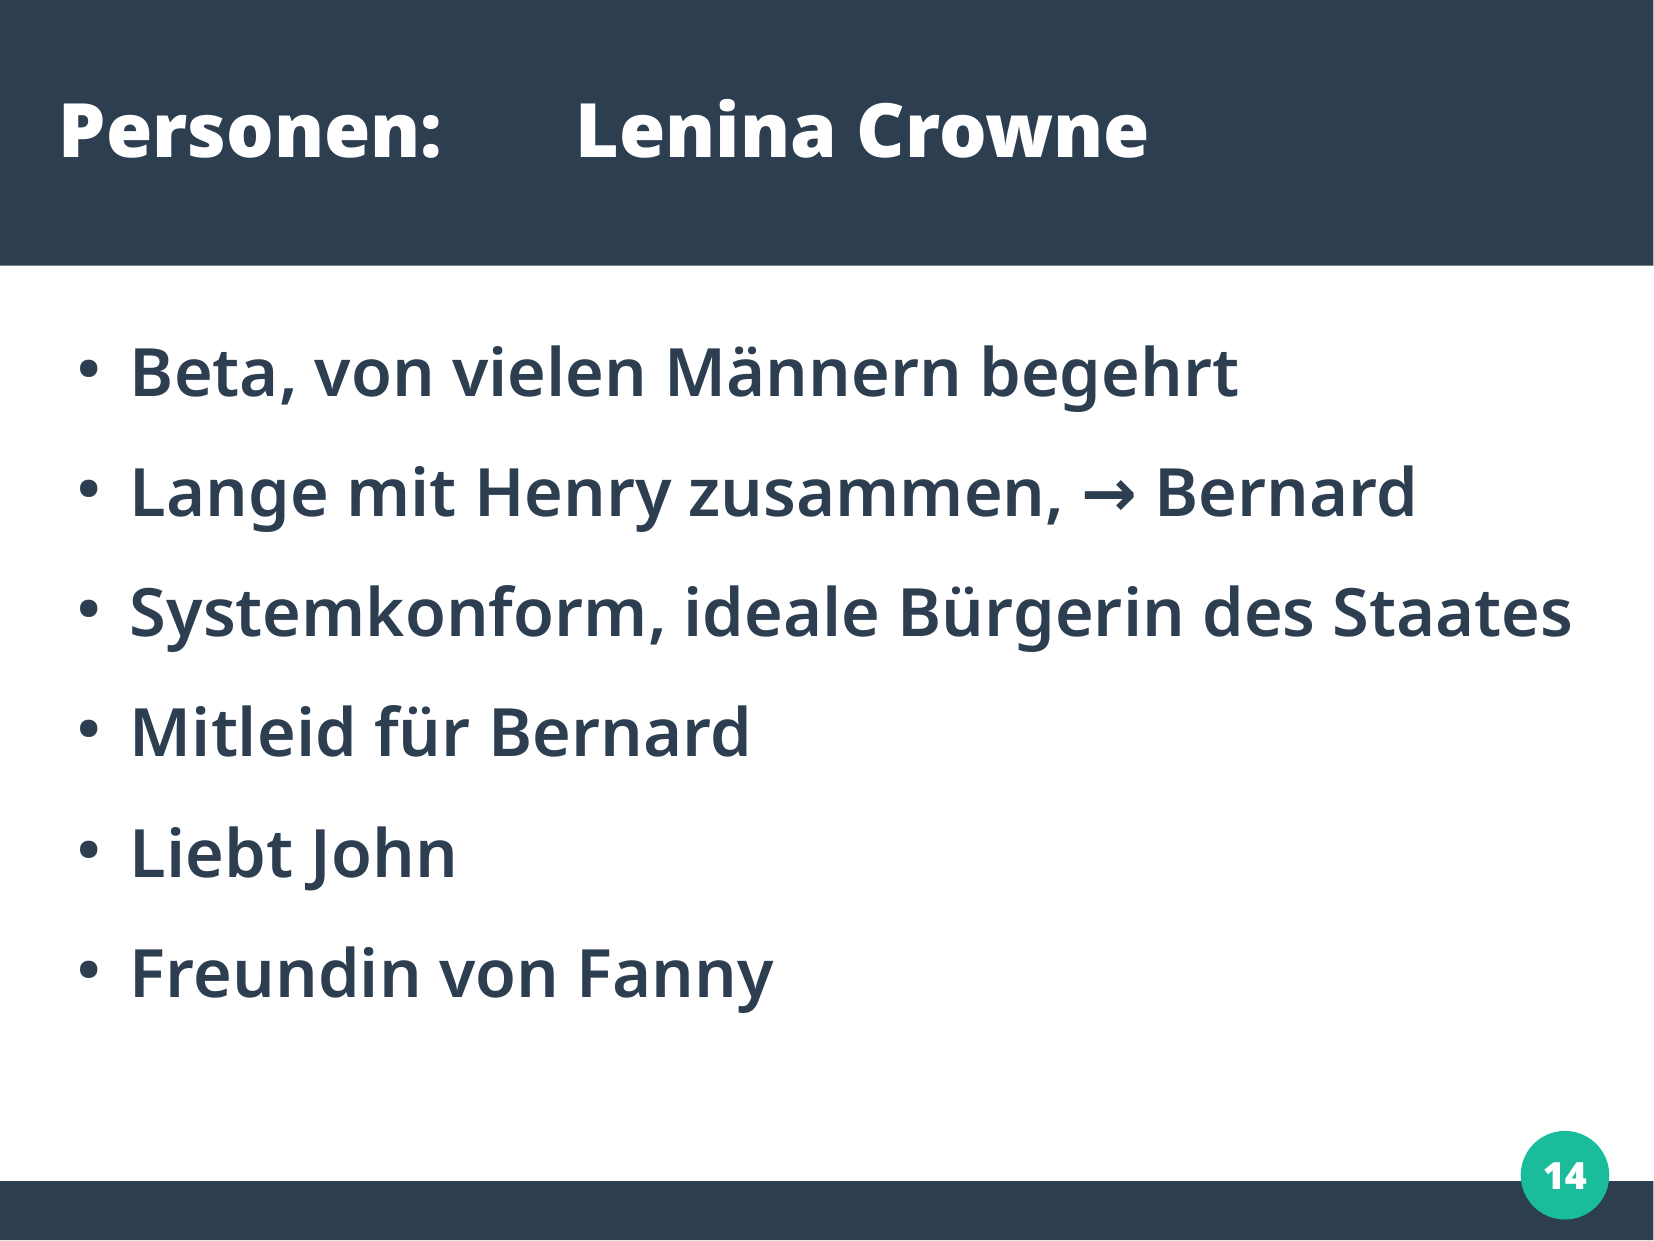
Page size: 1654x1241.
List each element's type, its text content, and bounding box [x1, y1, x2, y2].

list Beta, von vielen Männern begehrt Lange mit Henry zusammen, → Bernard Systemkonform, ideale Bürgerin des Staates Mitleid für Bernard Liebt John Freundin von Fanny [59, 324, 1595, 1152]
title Personen: Lenina Crowne [59, 49, 1595, 207]
